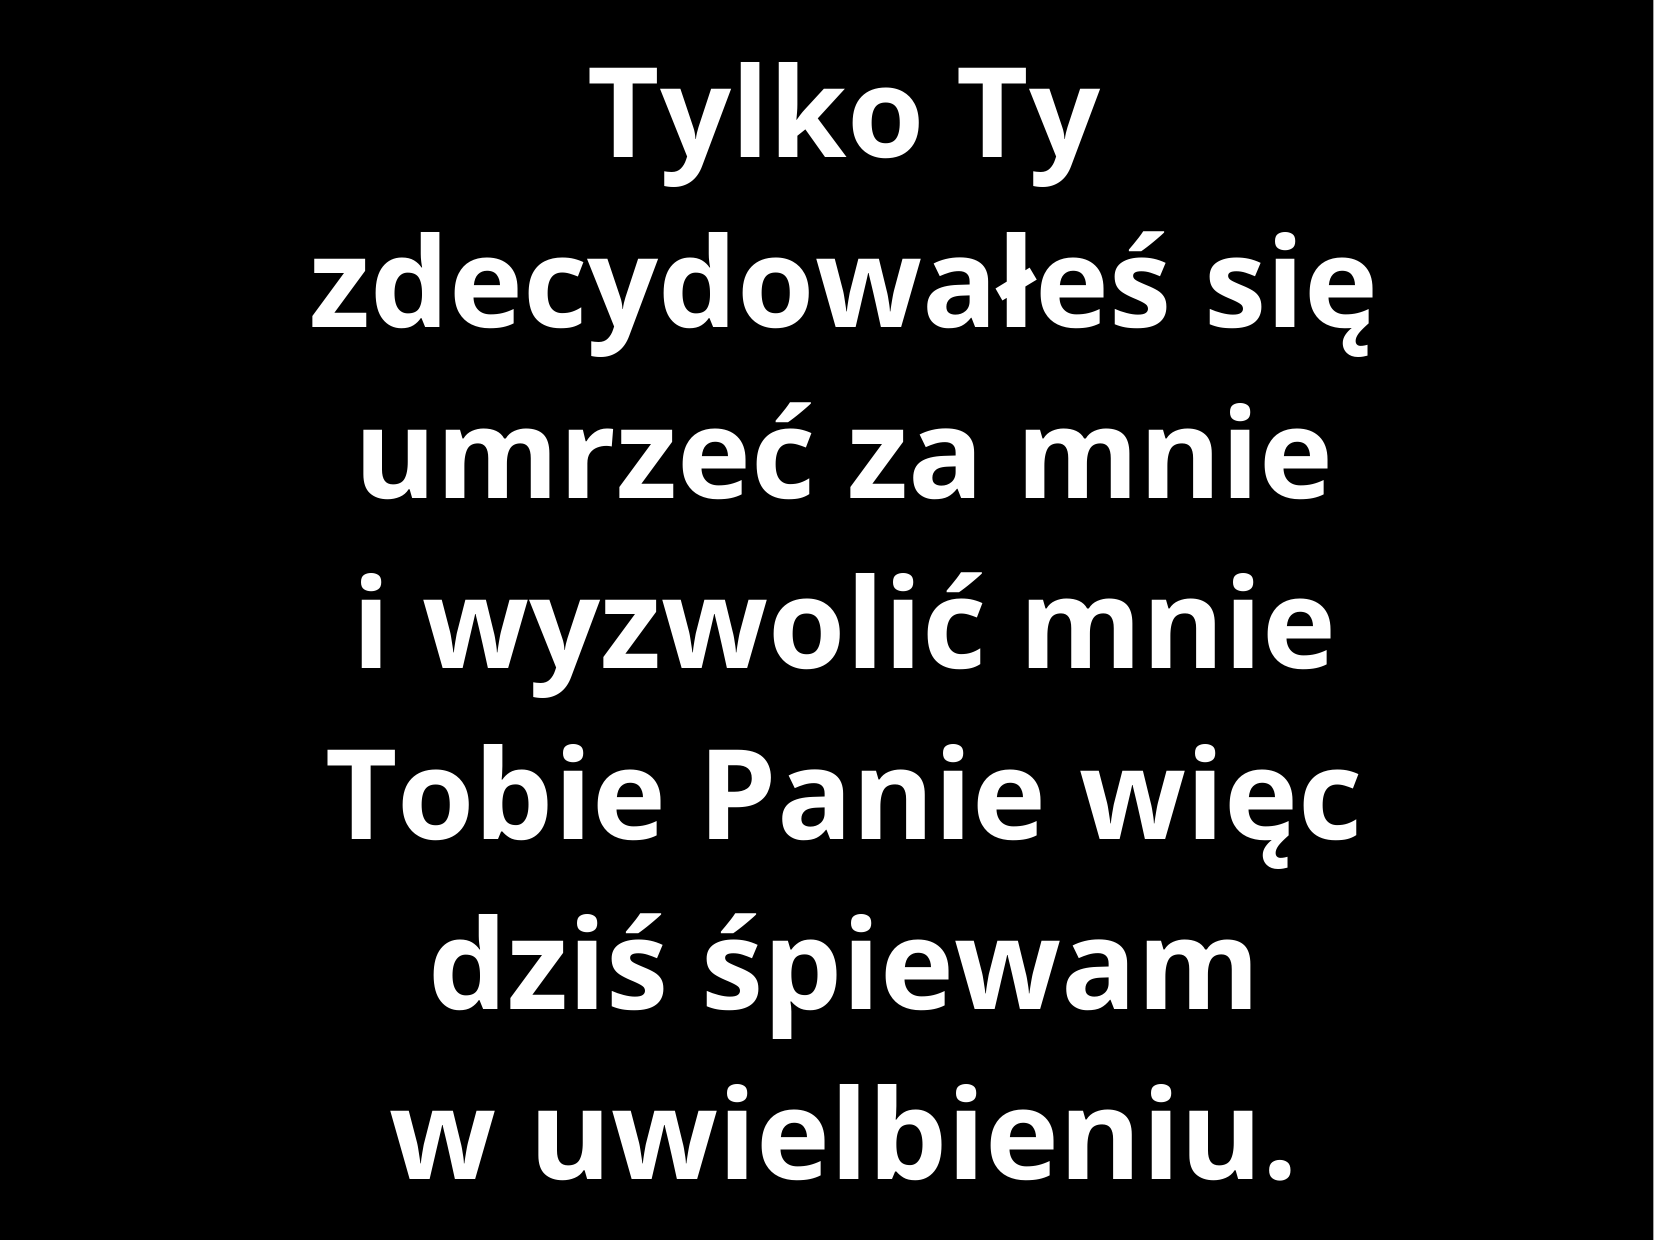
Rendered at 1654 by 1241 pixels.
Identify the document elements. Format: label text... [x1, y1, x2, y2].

subtitle Tylko Ty zdecydowałeś się umrzeć za mnie i wyzwolić mnie Tobie Panie więc dziś śpiewam w uwielbieniu. [0, 0, 1654, 1241]
